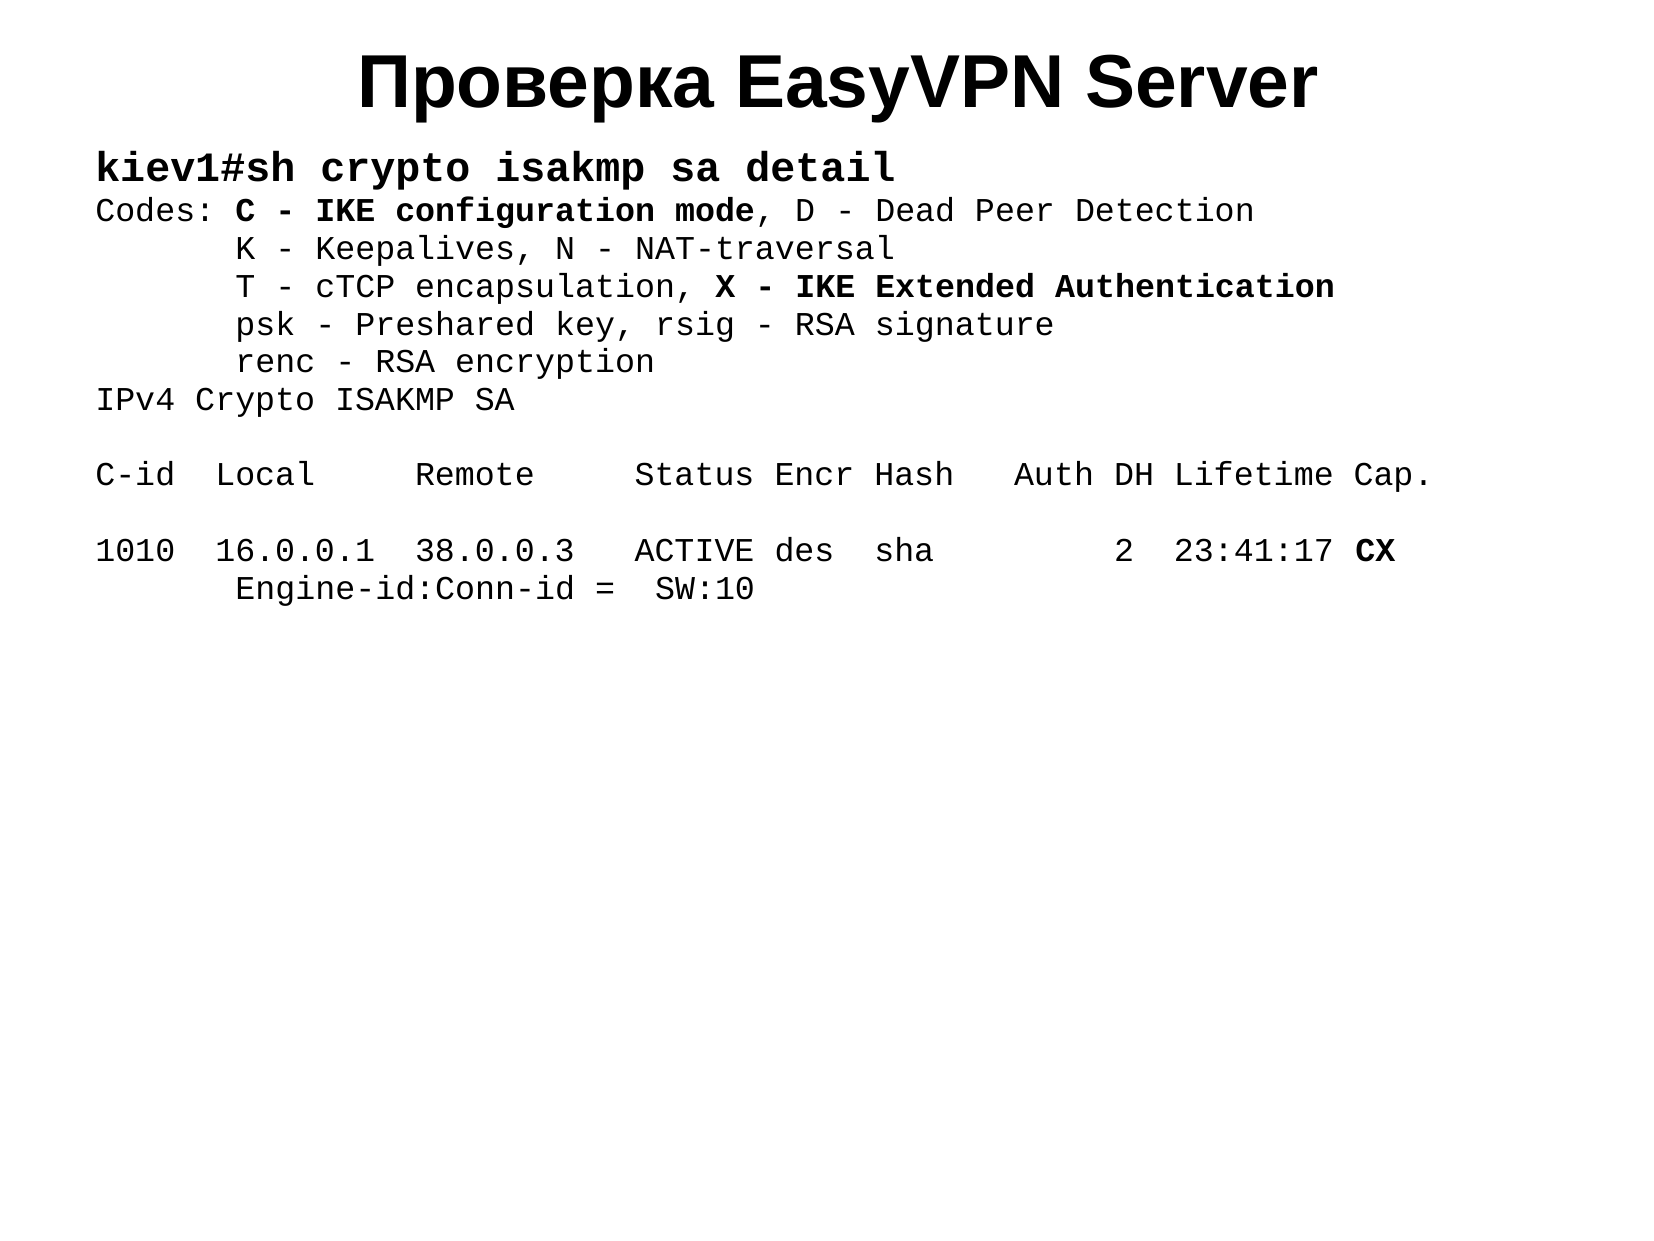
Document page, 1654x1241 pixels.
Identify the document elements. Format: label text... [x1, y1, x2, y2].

list kiev1#sh crypto isakmp sa detail Codes: C - IKE configuration mode, D - Dead Peer Detection K - Keepalives, N - NAT-traversal T - cTCP encapsulation, X - IKE Extended Authentication psk - Preshared key, rsig - RSA signature renc - RSA encryption IPv4 Crypto ISAKMP SA C-id Local Remote Status Encr Hash Auth DH Lifetime Cap. 1010 16.0.0.1 38.0.0.3 ACTIVE des sha 2 23:41:17 CX Engine-id:Conn-id = SW:10 [95, 146, 1538, 1213]
text_box Проверка EasyVPN Server [64, 37, 1613, 130]
